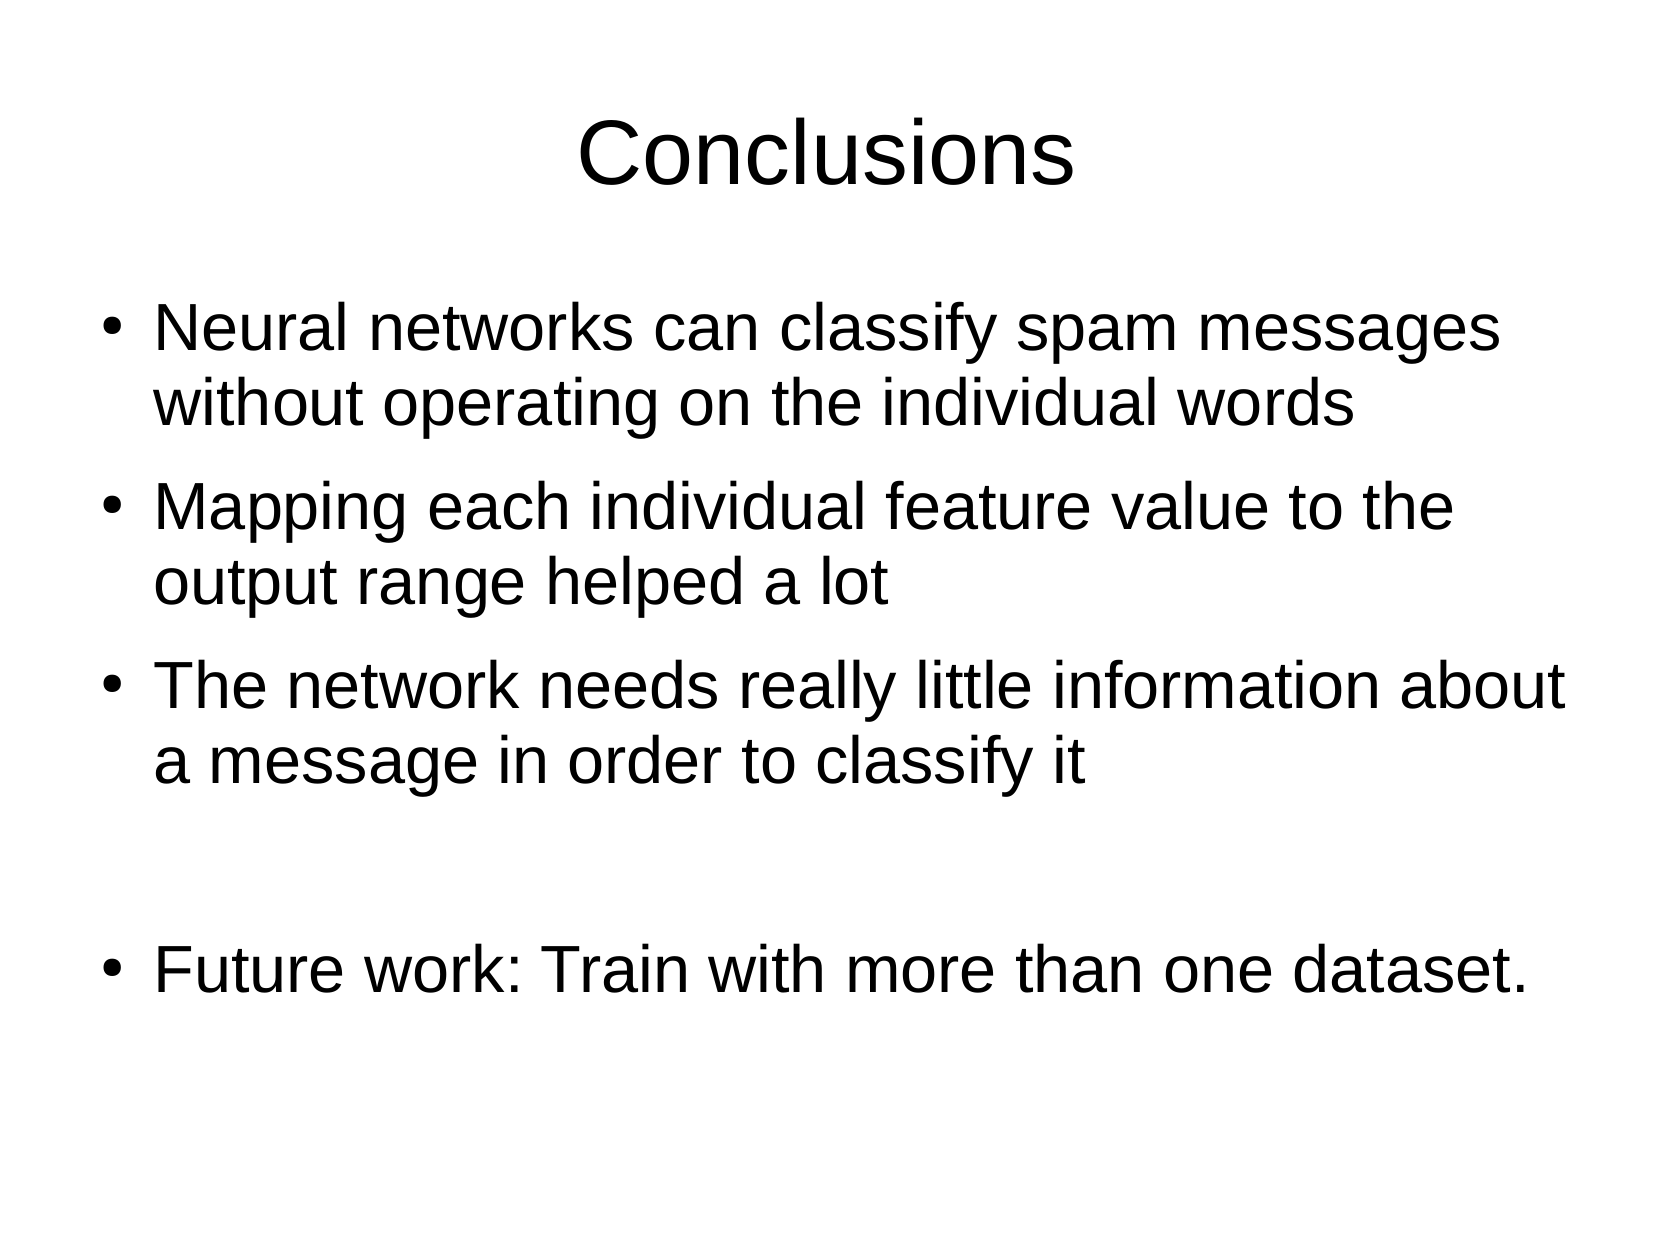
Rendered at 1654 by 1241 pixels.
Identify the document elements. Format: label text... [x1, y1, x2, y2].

list Neural networks can classify spam messages without operating on the individual words Mapping each individual feature value to the output range helped a lot The network needs really little information about a message in order to classify it Future work: Train with more than one dataset. [82, 290, 1571, 1010]
title Conclusions [82, 49, 1571, 257]
